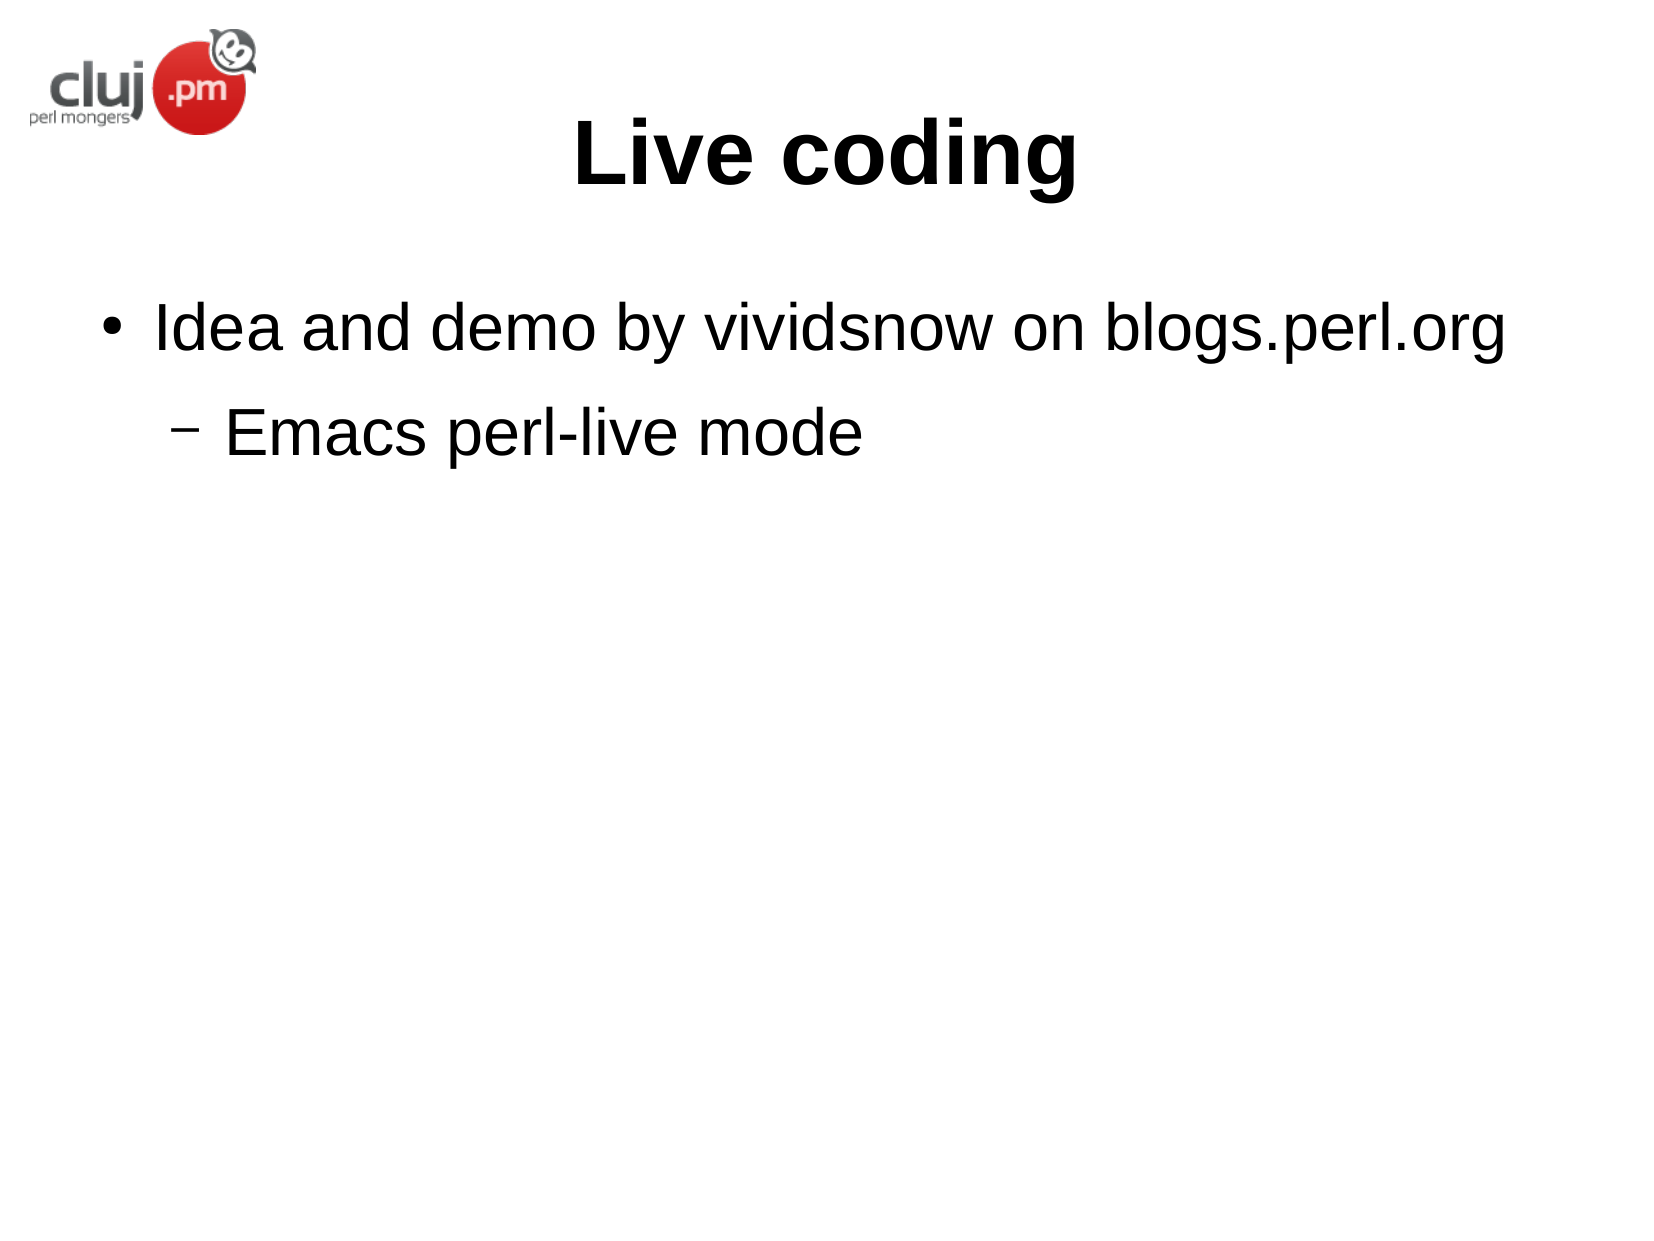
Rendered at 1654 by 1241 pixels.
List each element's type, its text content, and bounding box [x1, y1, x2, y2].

title Live coding [82, 49, 1571, 257]
list Idea and demo by vividsnow on blogs.perl.org Emacs perl-live mode [82, 290, 1538, 1171]
picture [30, 29, 256, 135]
